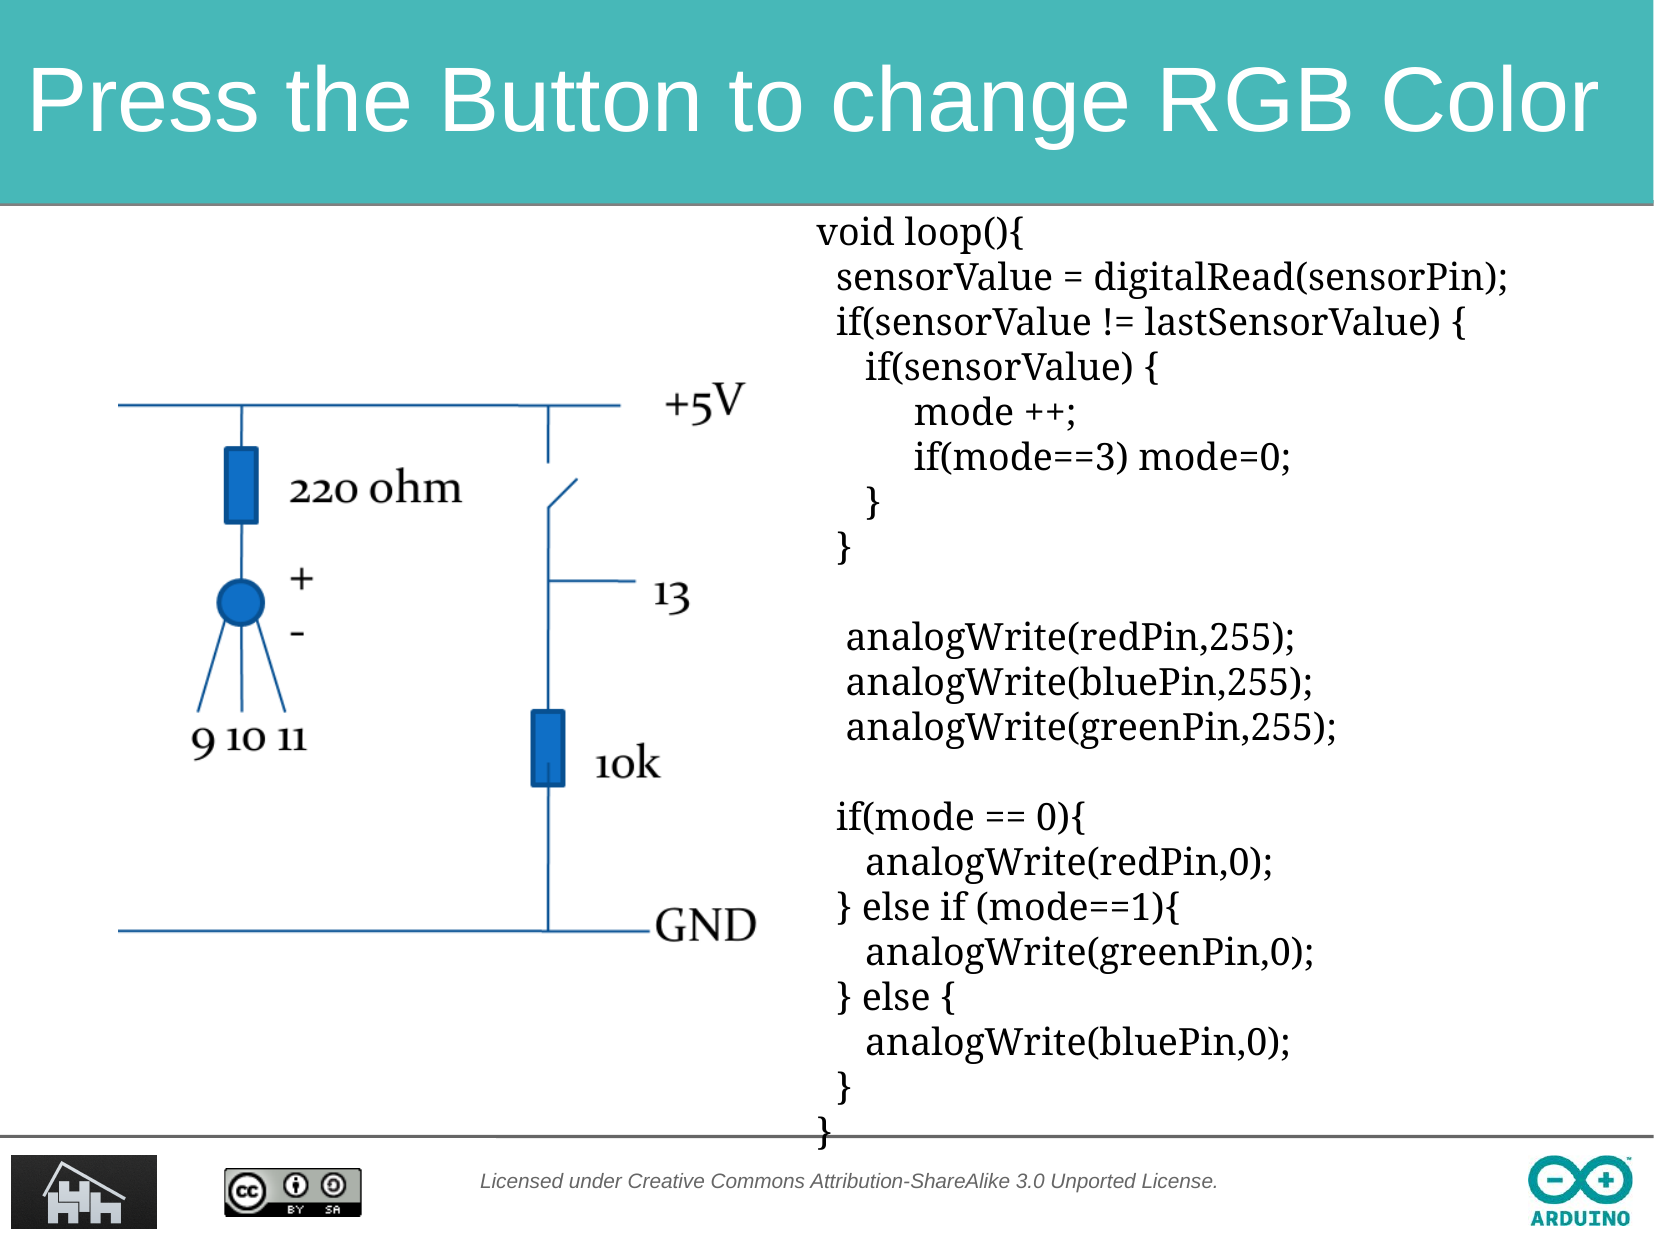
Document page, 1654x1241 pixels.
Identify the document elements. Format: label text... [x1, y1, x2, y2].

picture [224, 1168, 362, 1217]
picture [11, 1155, 157, 1229]
picture [1498, 1161, 1654, 1233]
text_box void loop(){ sensorValue = digitalRead(sensorPin); if(sensorValue != lastSensorValue) { if(sensorValue) { mode ++; if(mode==3) mode=0; } } analogWrite(redPin,255); analogWrite(bluePin,255); analogWrite(greenPin,255); if(mode == 0){ analogWrite(redPin,0); } else if (mode==1){ analogWrite(greenPin,0); } else { analogWrite(bluePin,0); } } [801, 200, 1654, 1161]
picture [118, 364, 780, 957]
title Press the Button to change RGB Color [0, 0, 1654, 204]
